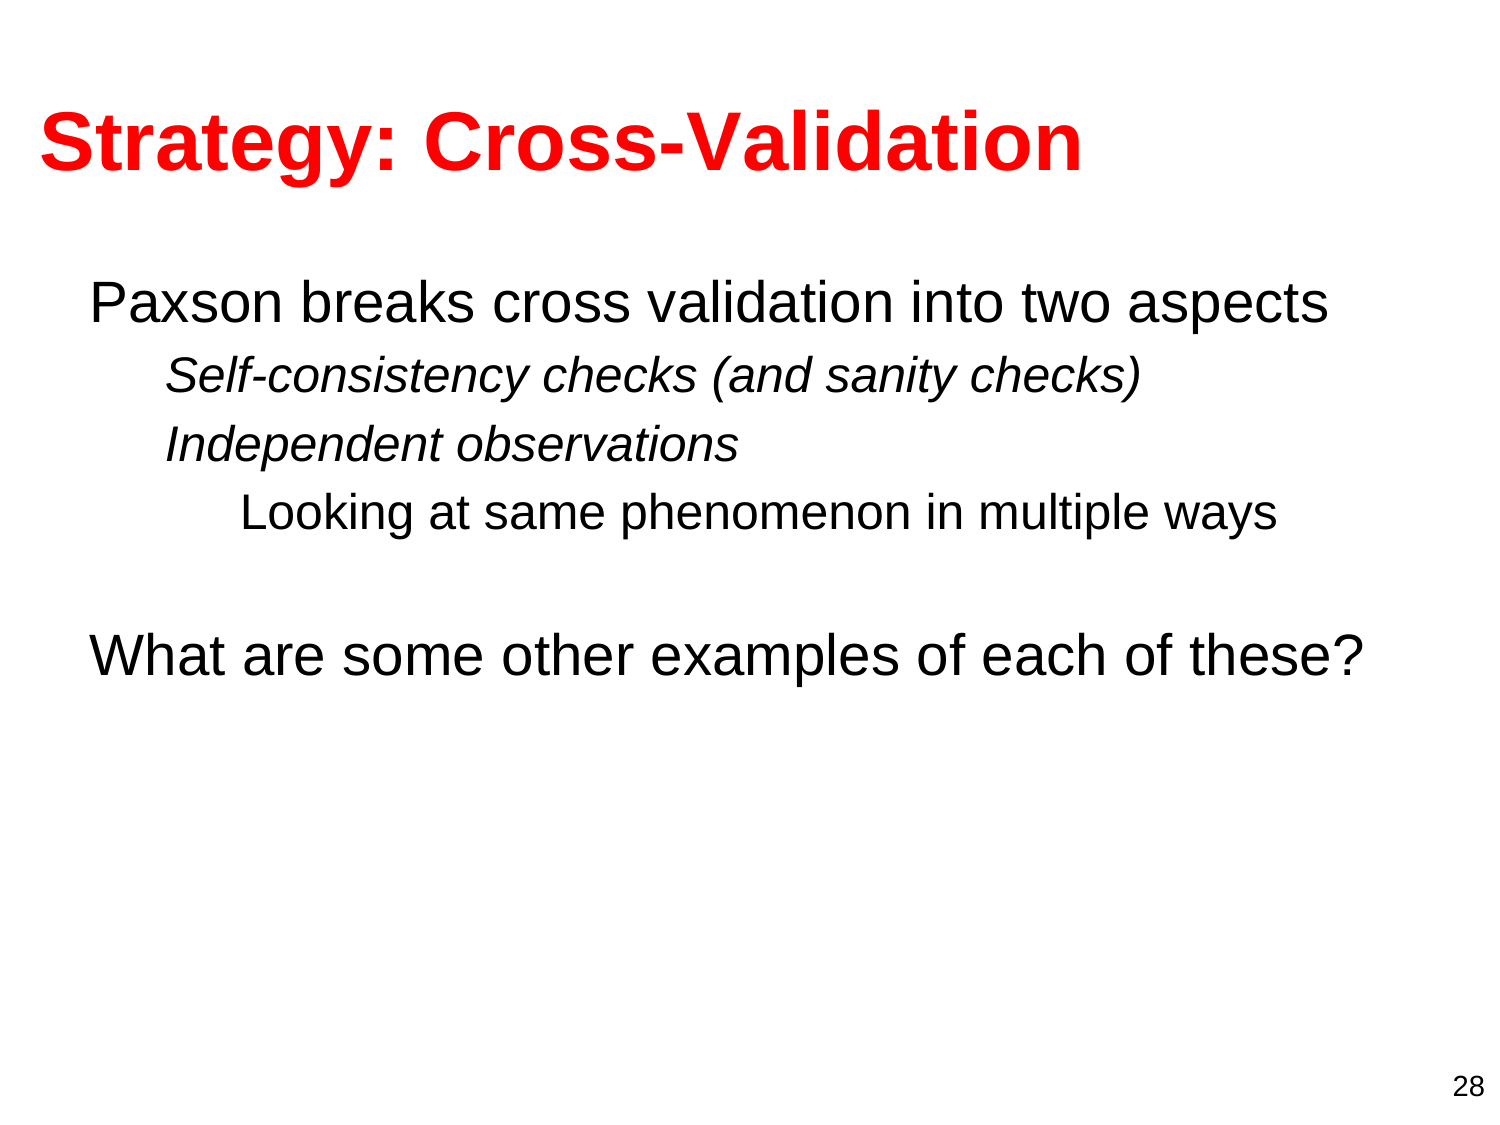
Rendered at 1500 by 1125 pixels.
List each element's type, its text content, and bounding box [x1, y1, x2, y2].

list Paxson breaks cross validation into two aspects Self-consistency checks (and sanity checks) Independent observations Looking at same phenomenon in multiple ways What are some other examples of each of these? [74, 262, 1475, 1006]
title Strategy: Cross-Validation [24, 47, 1463, 236]
